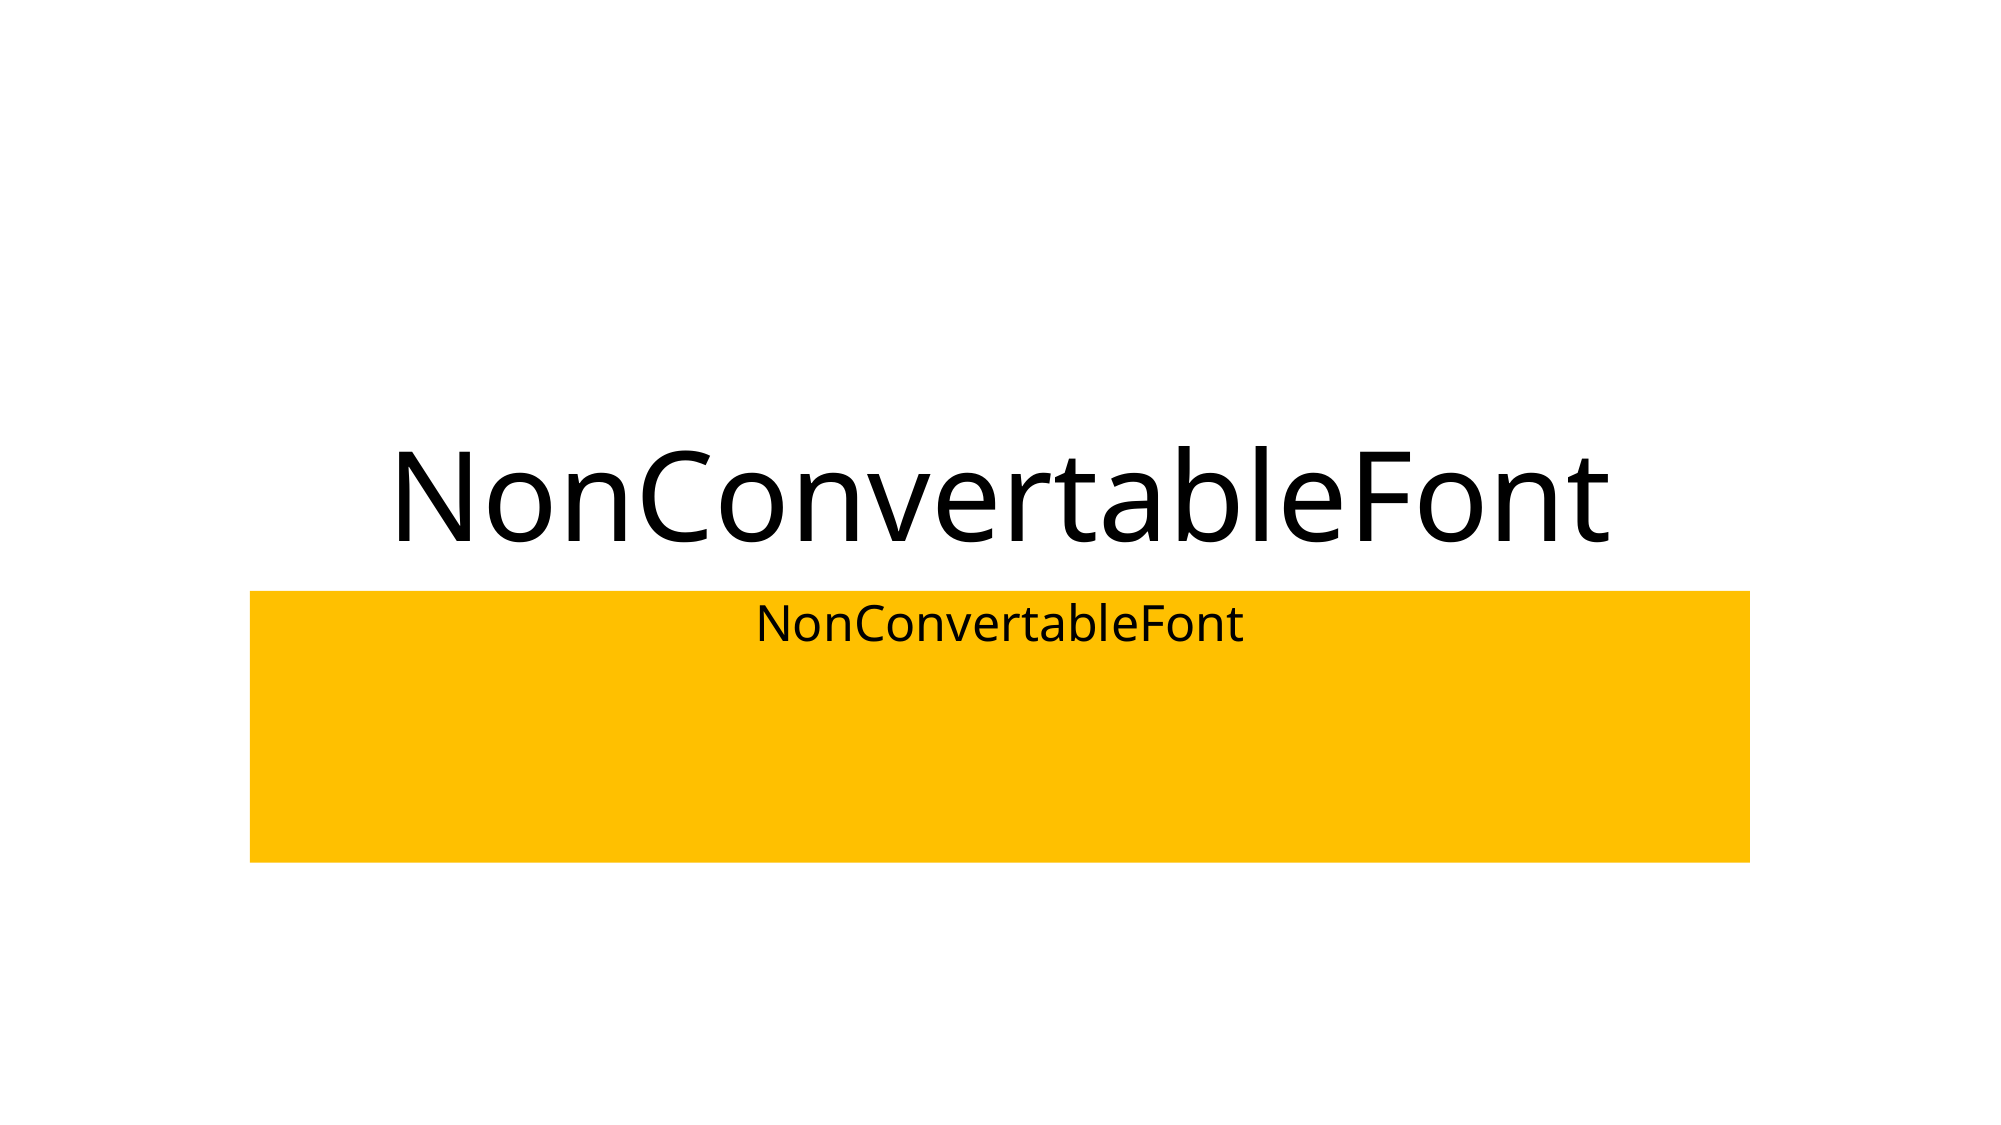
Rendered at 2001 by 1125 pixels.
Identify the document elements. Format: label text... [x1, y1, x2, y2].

title NonConvertableFont [249, 184, 1750, 576]
subtitle NonConvertableFont [249, 590, 1750, 863]
